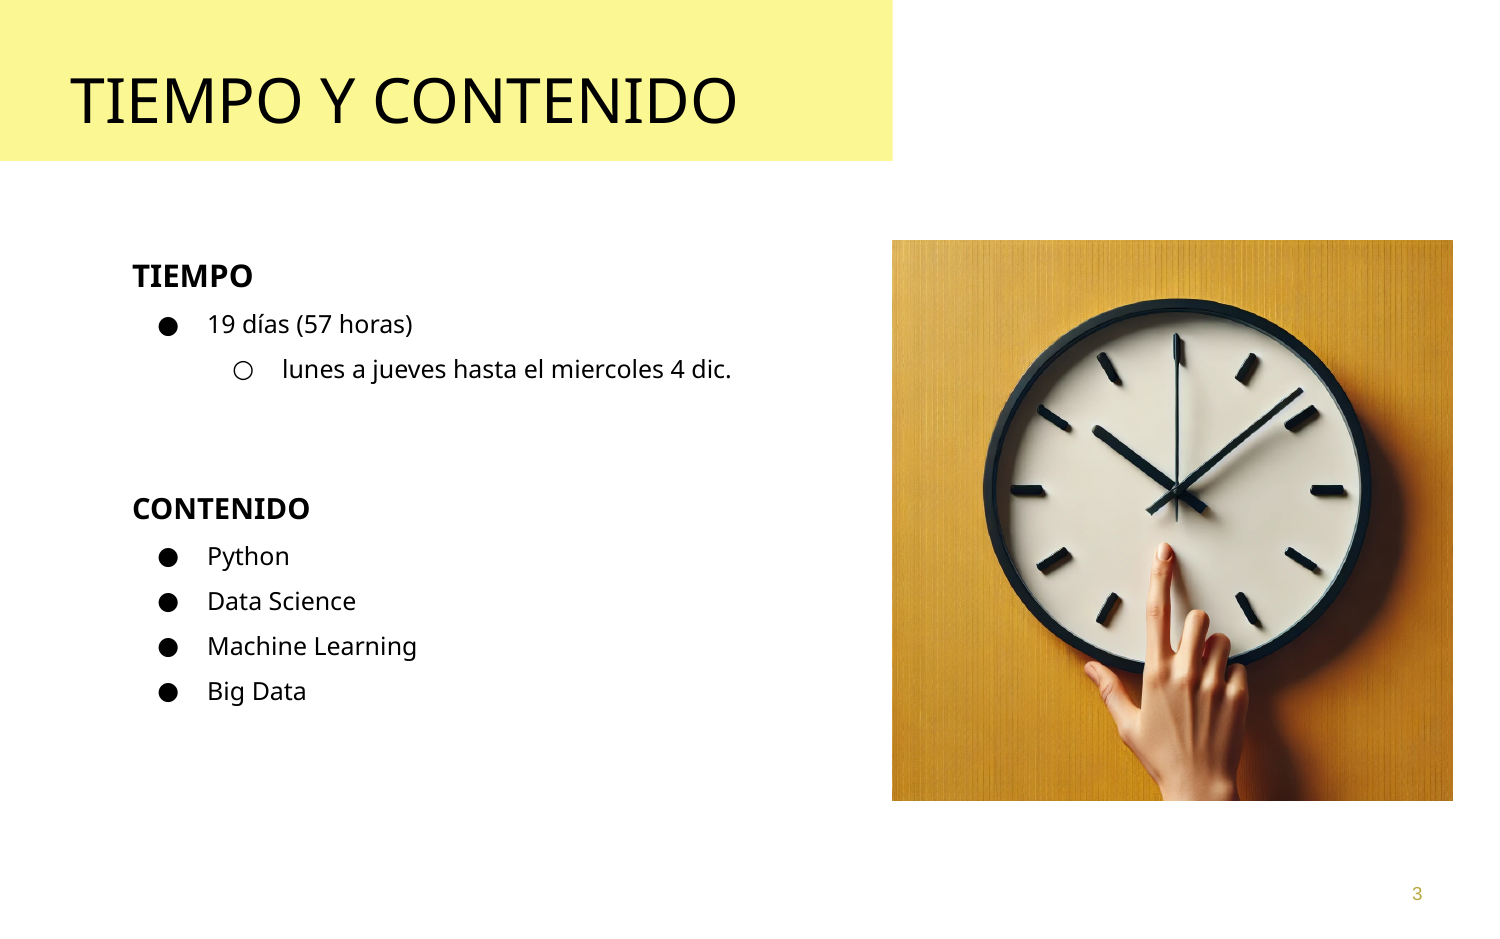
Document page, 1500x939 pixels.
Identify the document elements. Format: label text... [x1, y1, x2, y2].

title TIEMPO Y CONTENIDO [68, 59, 820, 218]
slide_number <number> [1405, 880, 1434, 939]
text_box [0, 0, 893, 161]
picture [892, 240, 1453, 801]
text_box TIEMPO 19 días (57 horas) lunes a jueves hasta el miercoles 4 dic. CONTENIDO Python Data Science Machine Learning Big Data [132, 197, 904, 706]
